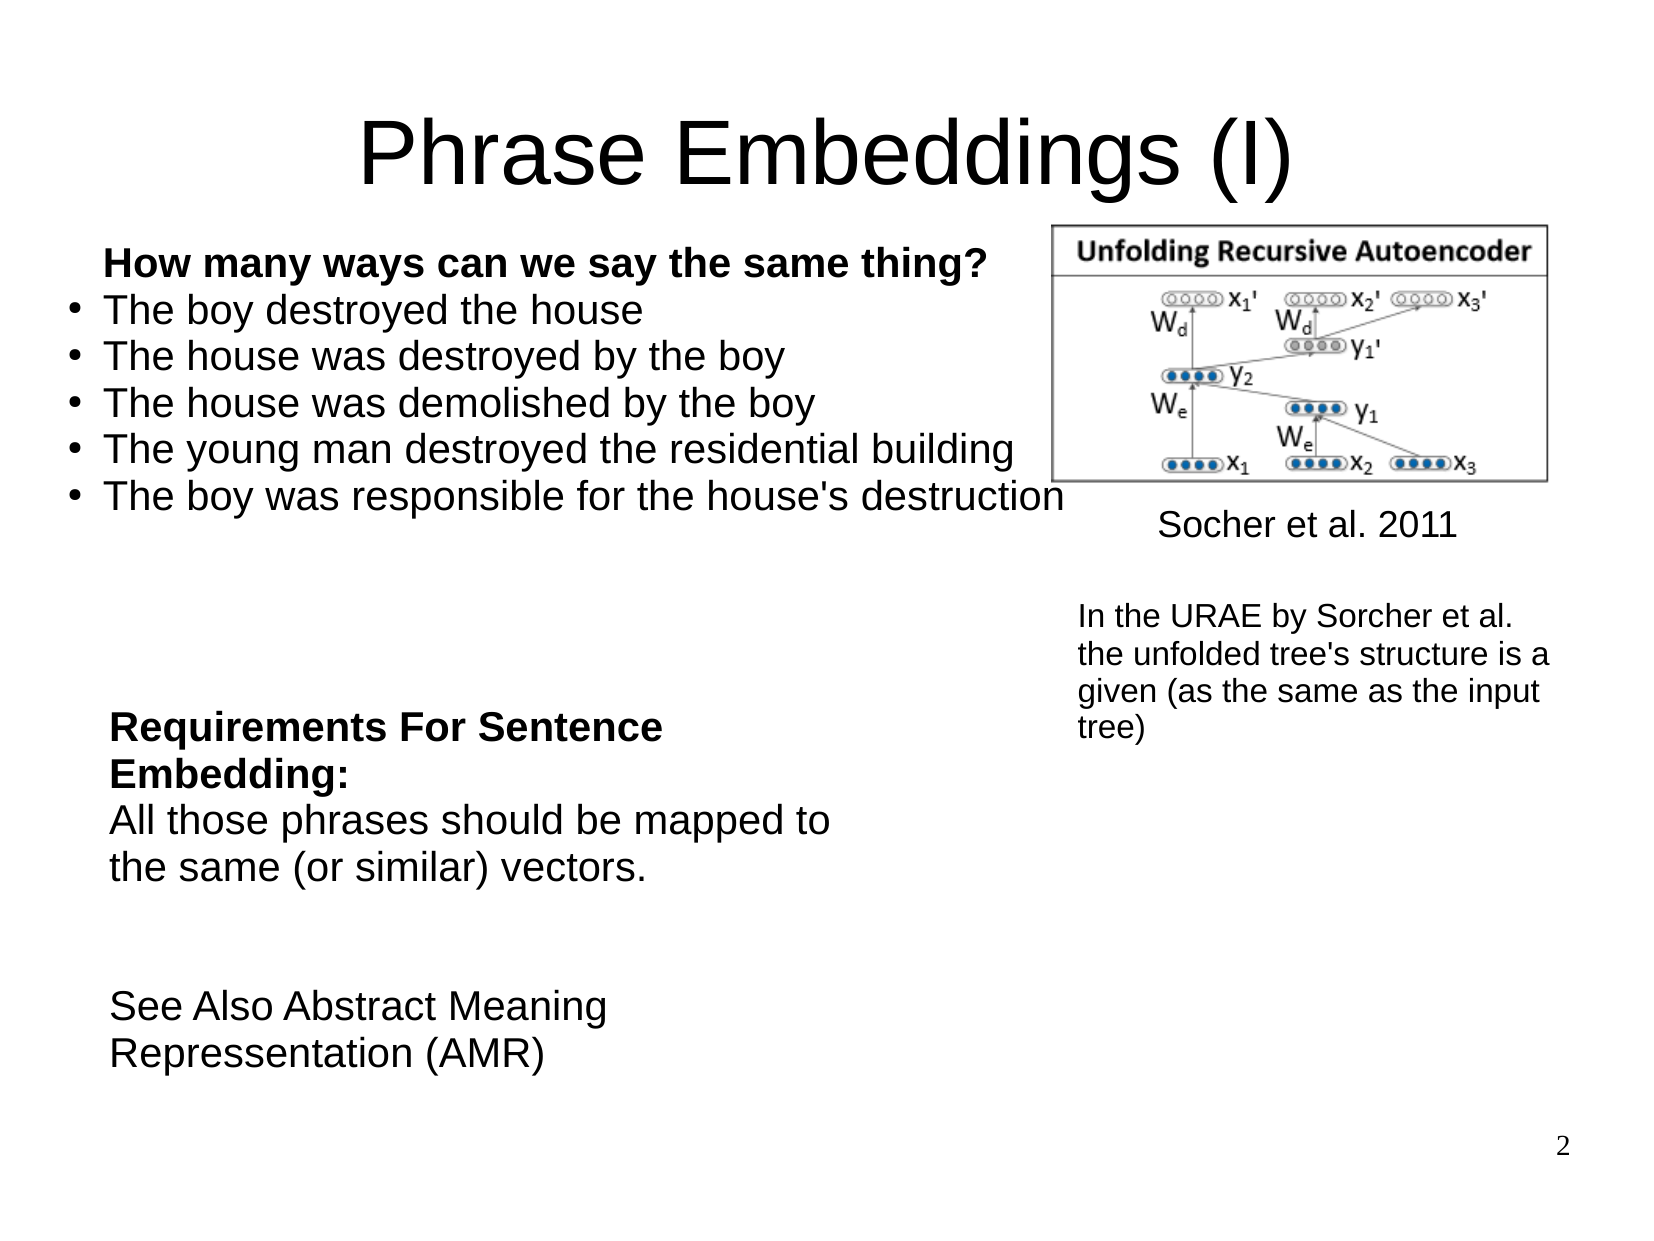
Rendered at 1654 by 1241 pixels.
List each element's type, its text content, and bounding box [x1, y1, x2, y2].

text_box In the URAE by Sorcher et al. the unfolded tree's structure is a given (as the same as the input tree) [1062, 590, 1571, 754]
title Phrase Embeddings (I) [82, 49, 1571, 257]
picture [1051, 217, 1565, 497]
text_box Requirements For Sentence Embedding: All those phrases should be mapped to the same (or similar) vectors. See Also Abstract Meaning Repressentation (AMR) [94, 696, 875, 1084]
text_box How many ways can we say the same thing? The boy destroyed the house The house was destroyed by the boy The house was demolished by the boy The young man destroyed the residential building The boy was responsible for the house's destruction [52, 232, 1081, 527]
